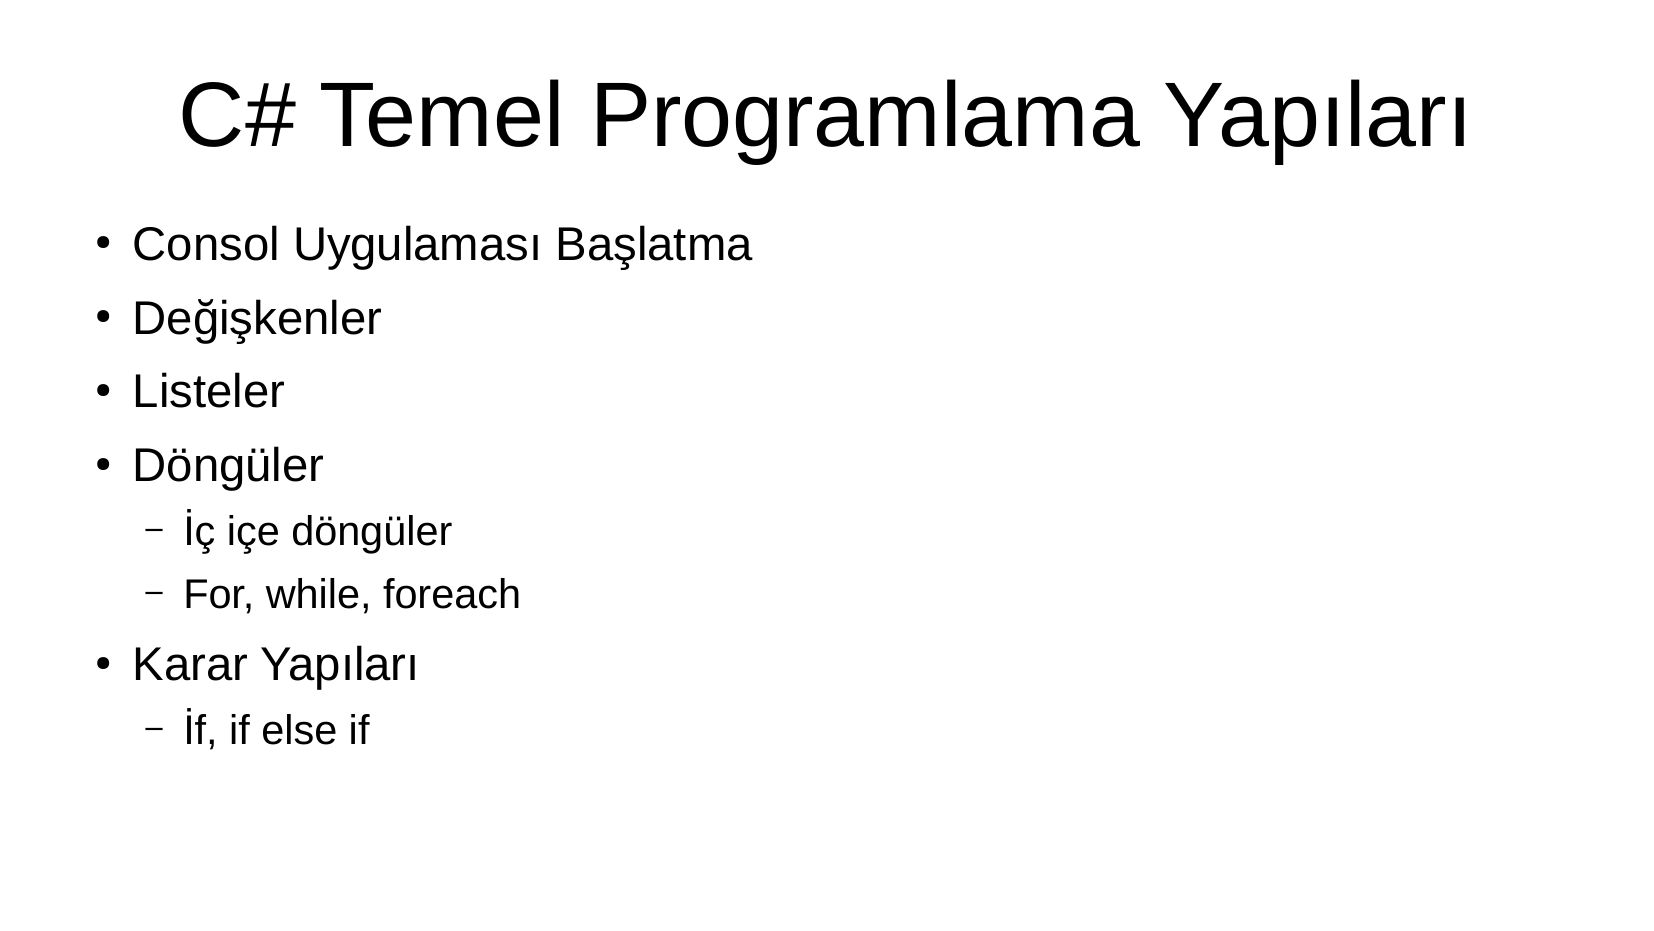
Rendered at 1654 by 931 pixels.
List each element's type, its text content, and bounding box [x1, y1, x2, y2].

title C# Temel Programlama Yapıları [82, 37, 1571, 193]
list Consol Uygulaması Başlatma Değişkenler Listeler Döngüler İç içe döngüler For, while, foreach Karar Yapıları İf, if else if [82, 217, 1571, 758]
